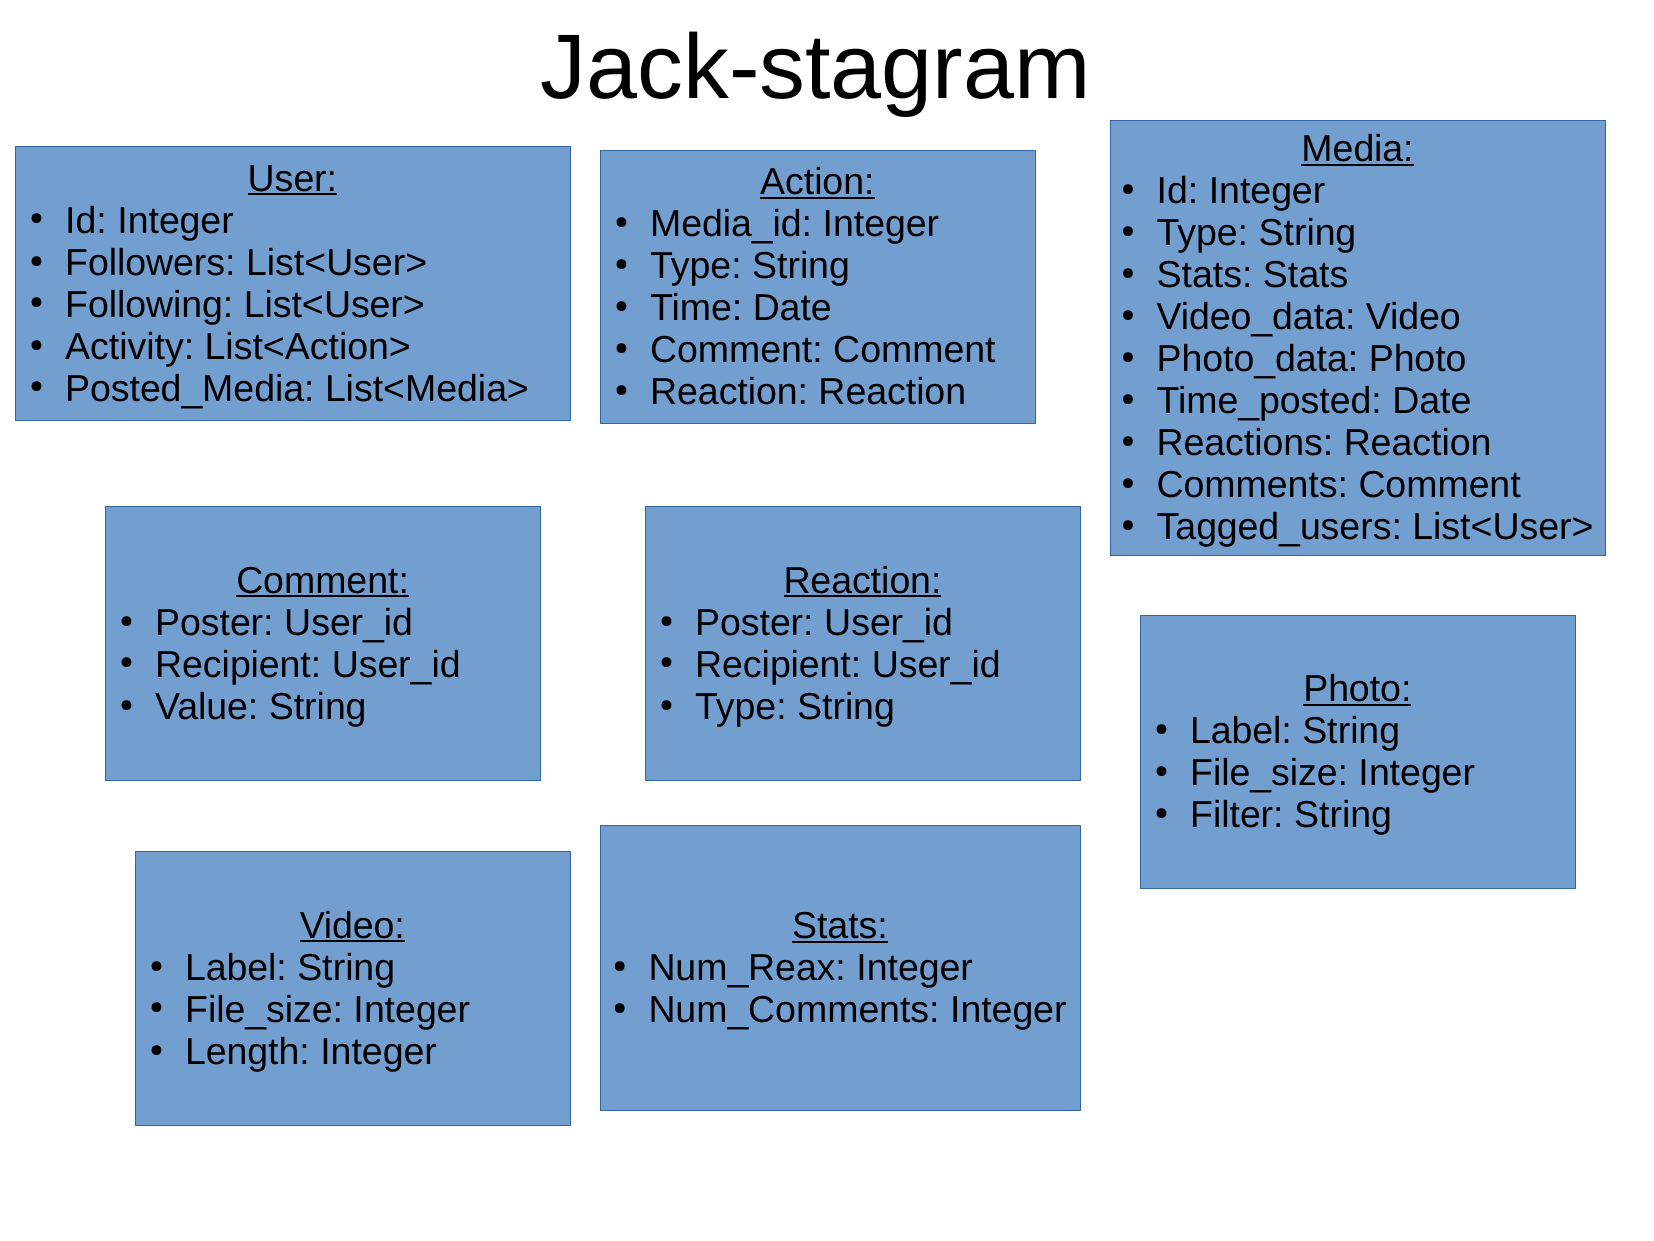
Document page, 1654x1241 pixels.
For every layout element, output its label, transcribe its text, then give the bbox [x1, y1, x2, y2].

text_box Reaction: Poster: User_id Recipient: User_id Type: String [645, 506, 1081, 781]
title Jack-stagram [71, 15, 1561, 118]
text_box Media: Id: Integer Type: String Stats: Stats Video_data: Video Photo_data: Photo Time_posted: Date Reactions: Reaction Comments: Comment Tagged_users: List<User> [1110, 120, 1606, 556]
text_box Video: Label: String File_size: Integer Length: Integer [135, 851, 571, 1126]
text_box Comment: Poster: User_id Recipient: User_id Value: String [105, 506, 541, 781]
text_box Stats: Num_Reax: Integer Num_Comments: Integer [600, 825, 1081, 1111]
text_box Photo: Label: String File_size: Integer Filter: String [1140, 615, 1576, 889]
text_box Action: Media_id: Integer Type: String Time: Date Comment: Comment Reaction: Reaction [600, 150, 1036, 424]
text_box User: Id: Integer Followers: List<User> Following: List<User> Activity: List<Action> Posted_Media: List<Media> [15, 146, 571, 421]
